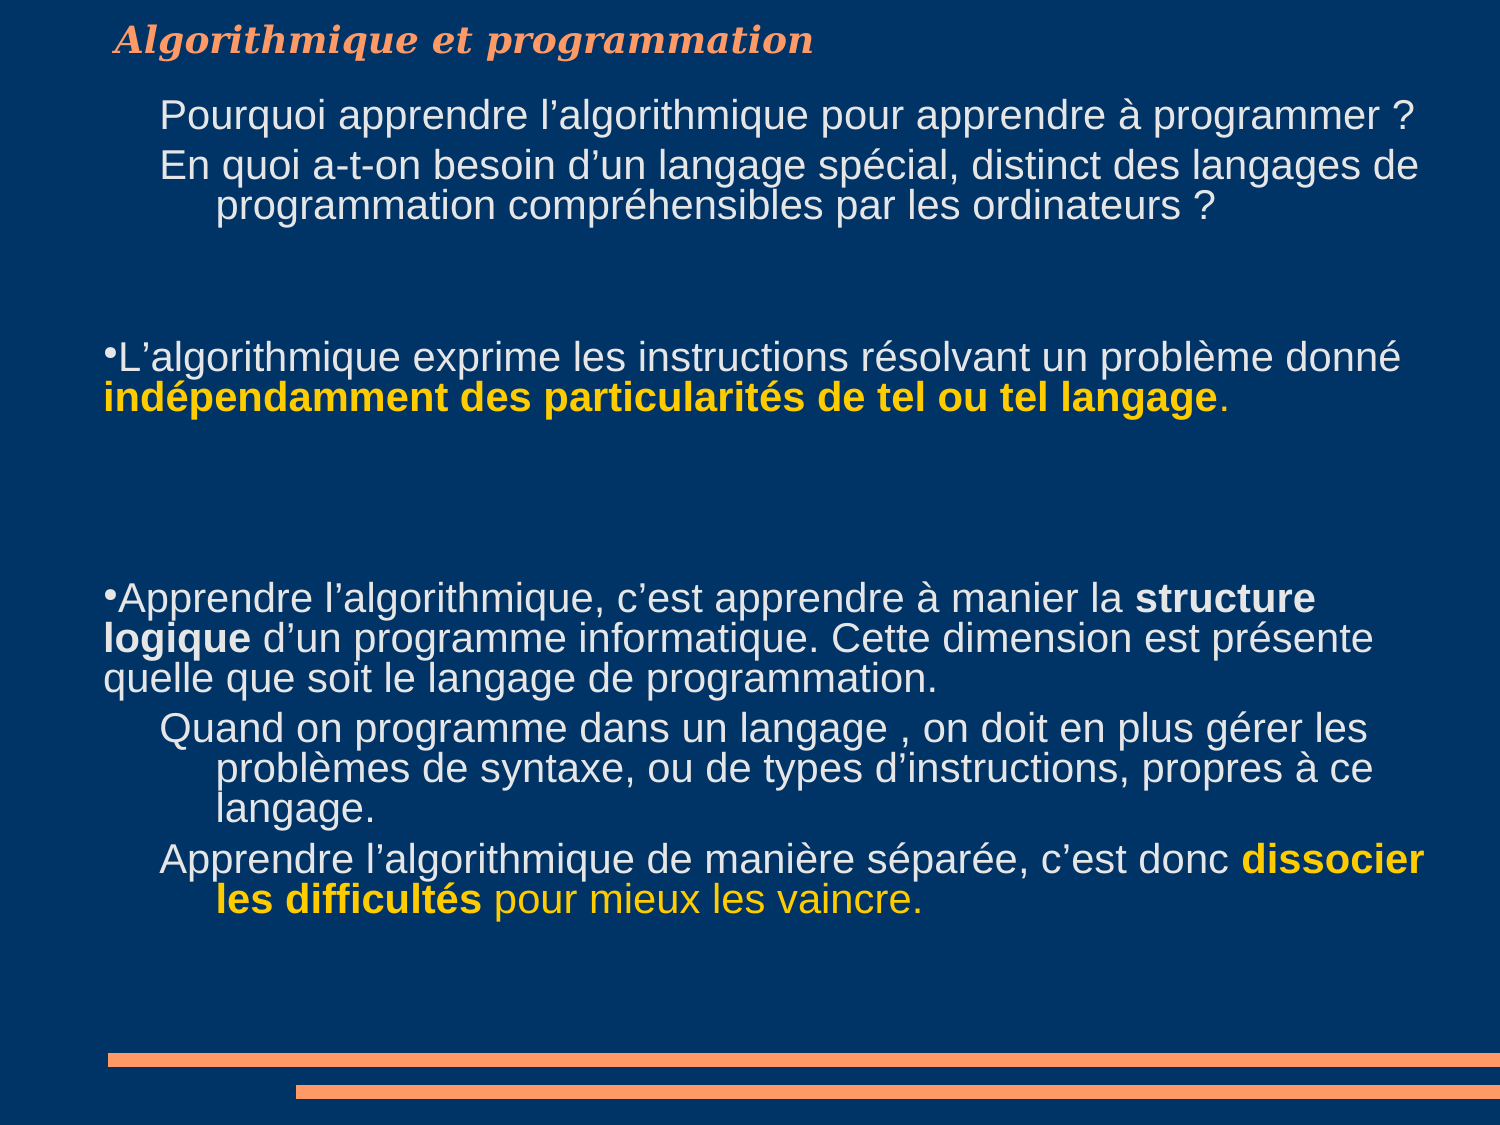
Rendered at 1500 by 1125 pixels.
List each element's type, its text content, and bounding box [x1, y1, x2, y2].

list Pourquoi apprendre l’algorithmique pour apprendre à programmer ? En quoi a-t-on besoin d’un langage spécial, distinct des langages de programmation compréhensibles par les ordinateurs ? L’algorithmique exprime les instructions résolvant un problème donné indépendamment des particularités de tel ou tel langage. Apprendre l’algorithmique, c’est apprendre à manier la structure logique d’un programme informatique. Cette dimension est présente quelle que soit le langage de programmation. Quand on programme dans un langage , on doit en plus gérer les problèmes de syntaxe, ou de types d’instructions, propres à ce langage. Apprendre l’algorithmique de manière séparée, c’est donc dissocier les difficultés pour mieux les vaincre. [88, 90, 1447, 878]
title Algorithmique et programmation [100, 0, 1376, 77]
